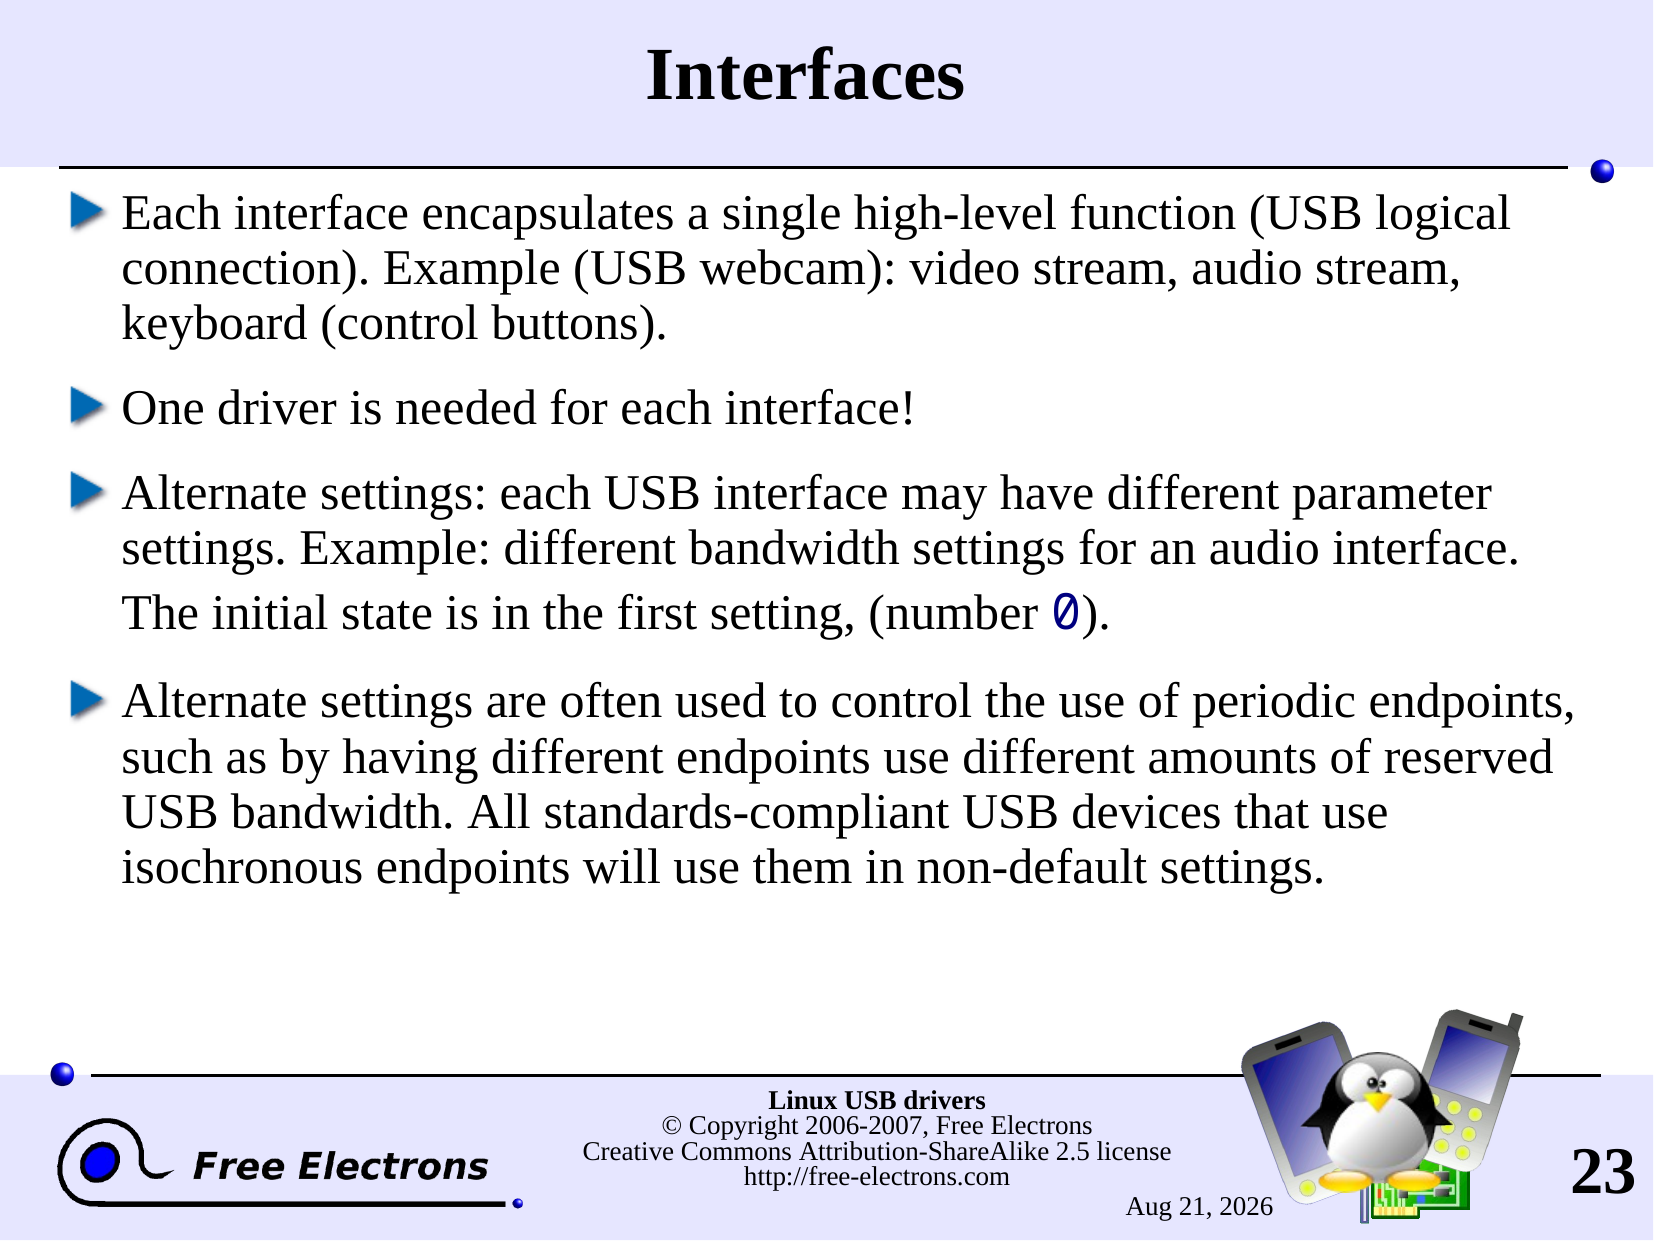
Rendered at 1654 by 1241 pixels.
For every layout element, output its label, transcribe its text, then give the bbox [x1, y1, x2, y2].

picture [50, 1107, 527, 1216]
picture [1232, 1068, 1520, 1241]
title Interfaces [60, 25, 1551, 124]
list Each interface encapsulates a single high-level function (USB logical connection). Example (USB webcam): video stream, audio stream, keyboard (control buttons). One driver is needed for each interface! Alternate settings: each USB interface may have different parameter settings. Example: different bandwidth settings for an audio interface. The initial state is in the first setting, (number 0). Alternate settings are often used to control the use of periodic endpoints, such as by having different endpoints use different amounts of reserved USB bandwidth. All standards-compliant USB devices that use isochronous endpoints will use them in non-default settings. [50, 184, 1594, 1068]
